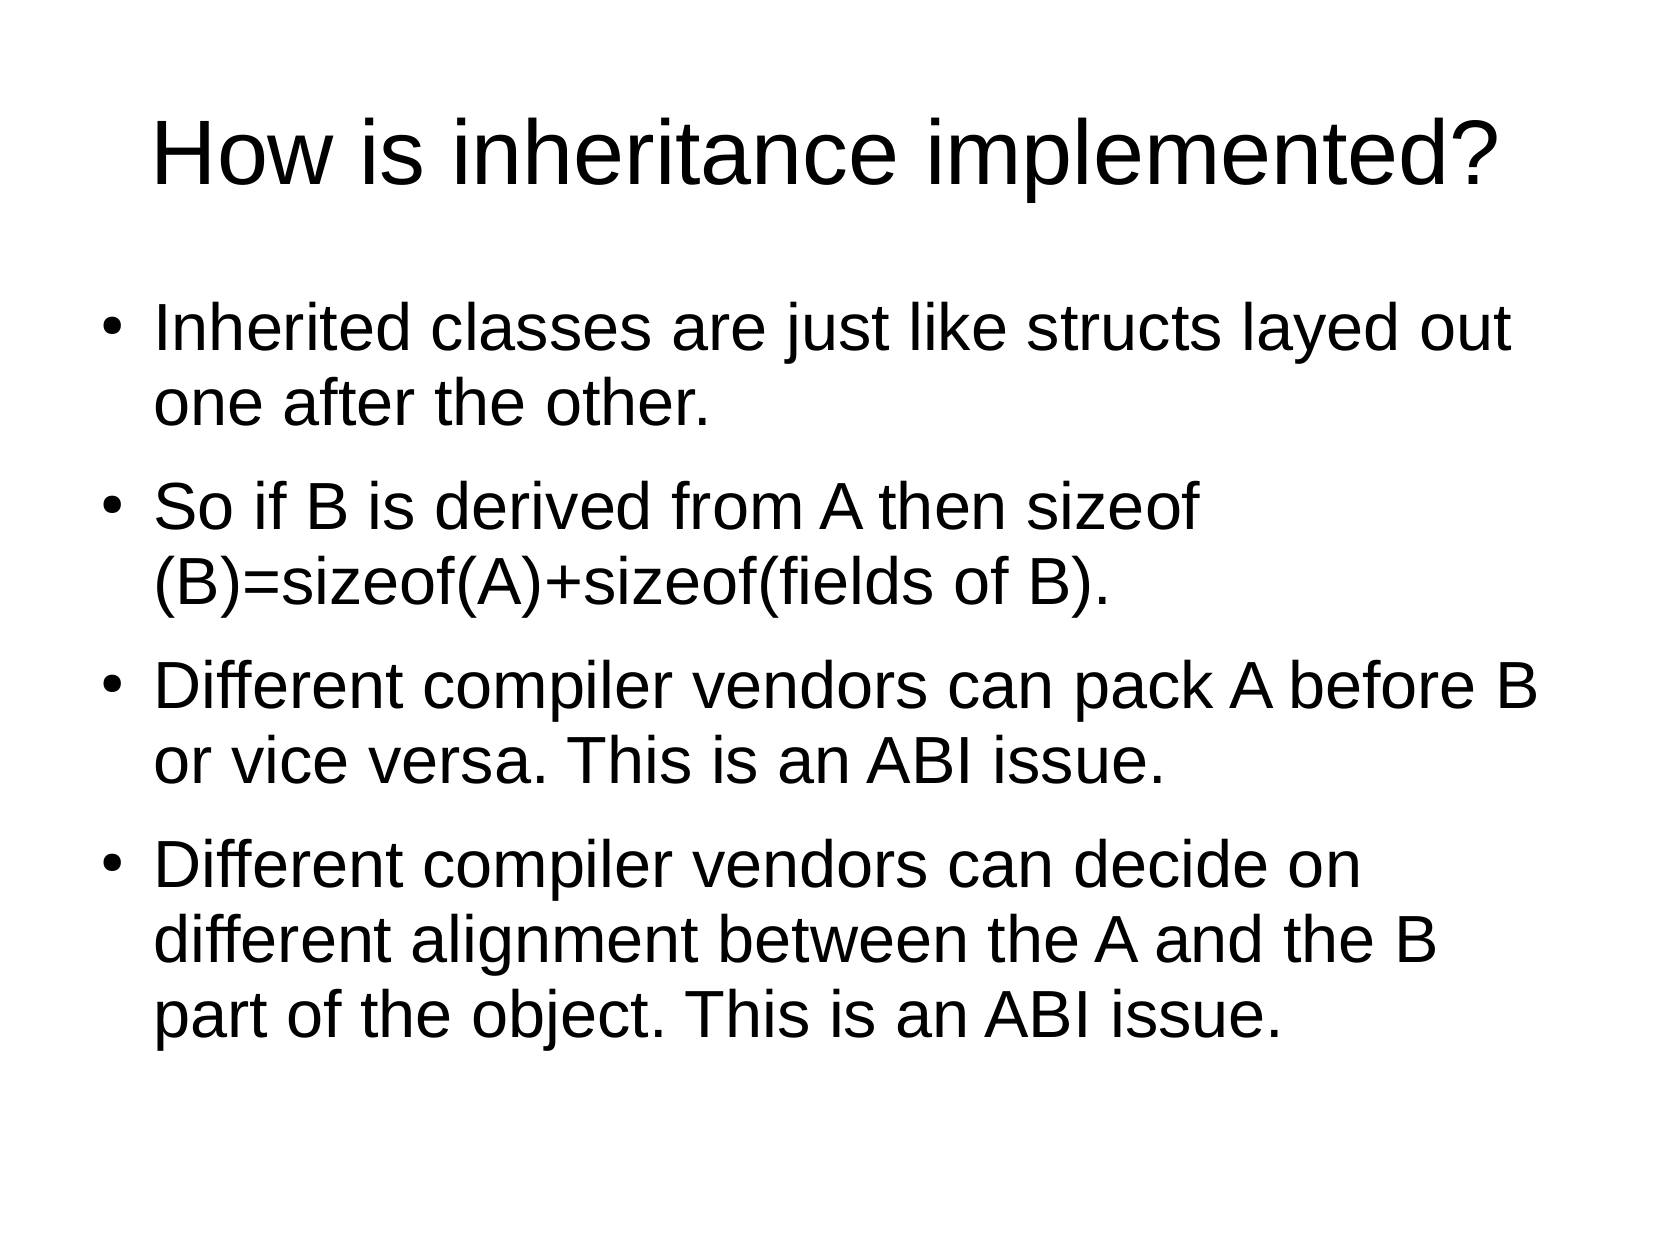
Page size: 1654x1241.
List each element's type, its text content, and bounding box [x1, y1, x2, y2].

list Inherited classes are just like structs layed out one after the other. So if B is derived from A then sizeof (B)=sizeof(A)+sizeof(fields of B). Different compiler vendors can pack A before B or vice versa. This is an ABI issue. Different compiler vendors can decide on different alignment between the A and the B part of the object. This is an ABI issue. [82, 290, 1571, 1109]
title How is inheritance implemented? [82, 49, 1571, 257]
